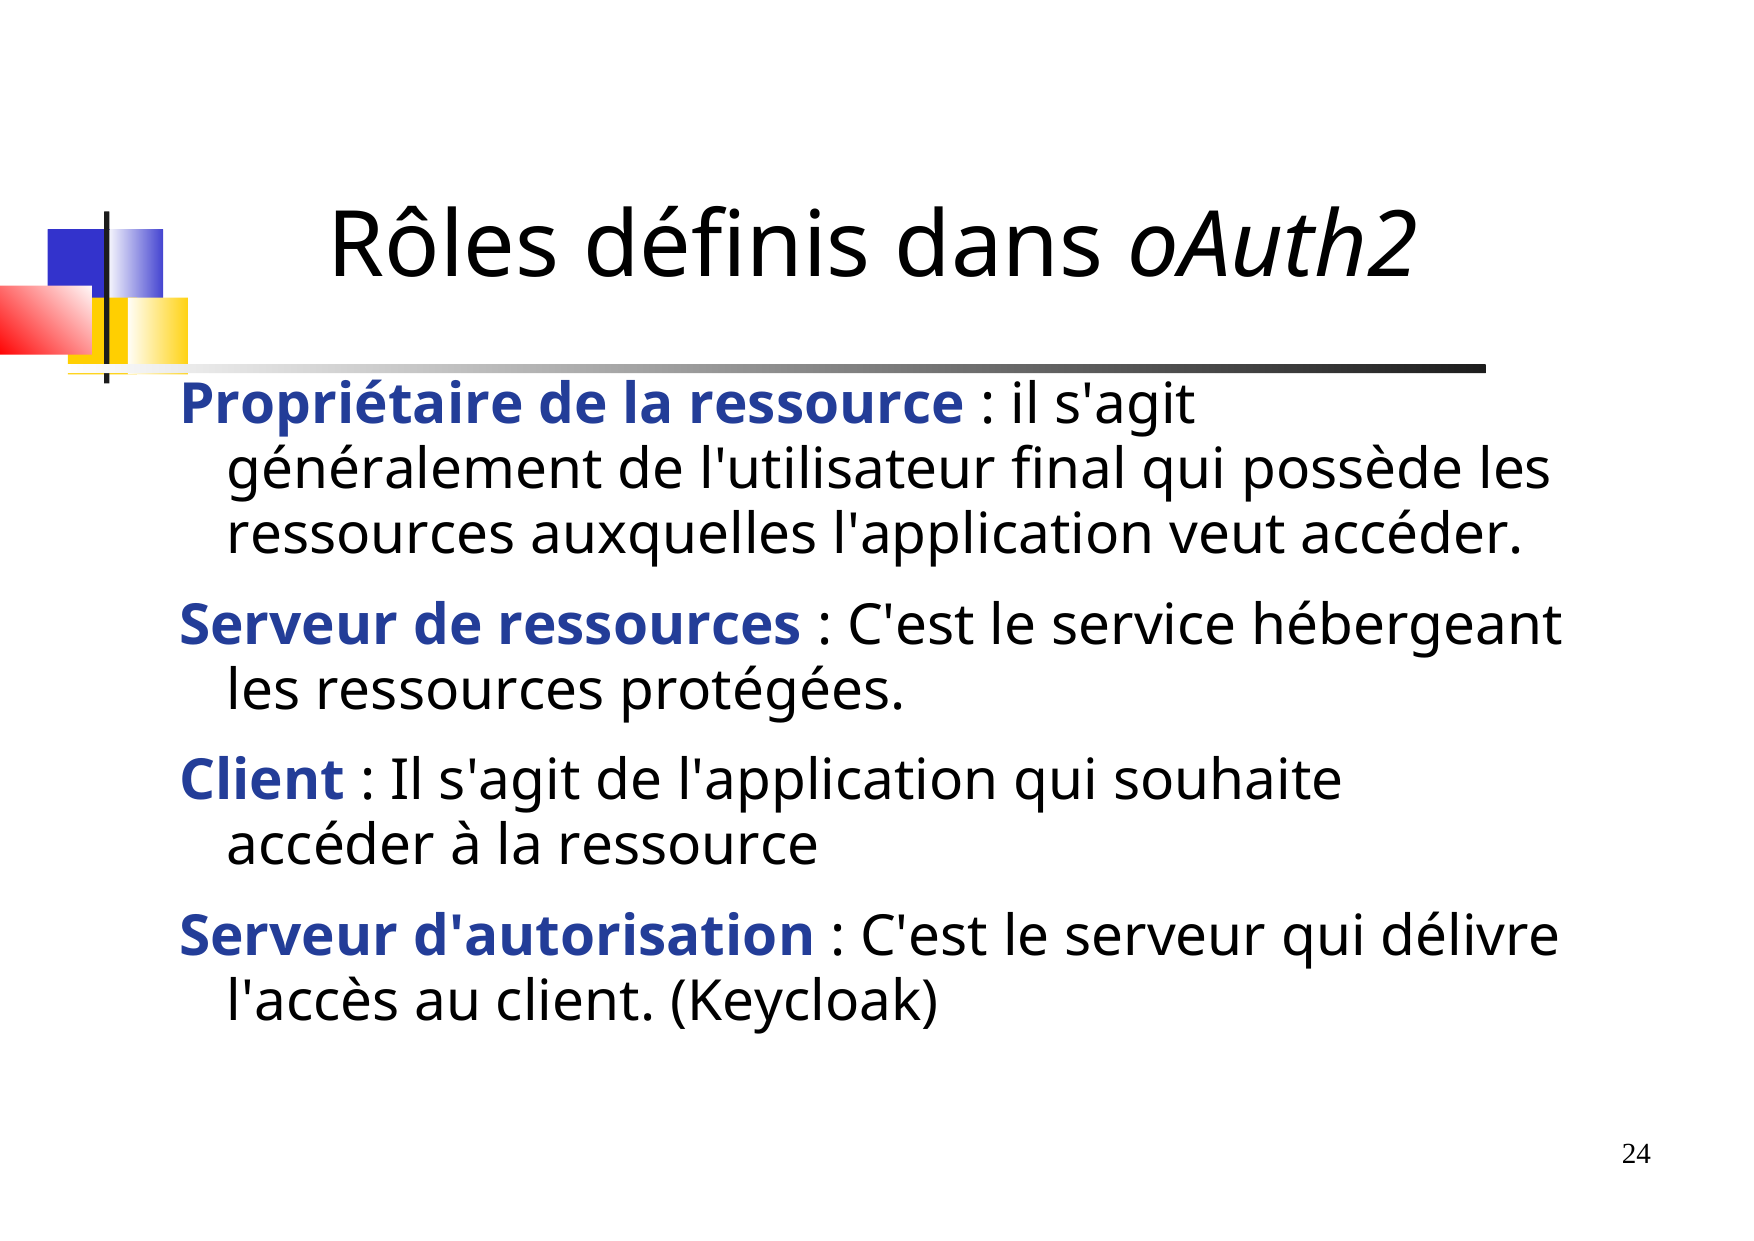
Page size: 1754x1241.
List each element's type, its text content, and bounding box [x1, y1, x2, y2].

title Rôles définis dans oAuth2 [179, 139, 1567, 351]
list Propriétaire de la ressource : il s'agit généralement de l'utilisateur final qui possède les ressources auxquelles l'application veut accéder. Serveur de ressources : C'est le service hébergeant les ressources protégées. Client : Il s'agit de l'application qui souhaite accéder à la ressource Serveur d'autorisation : C'est le serveur qui délivre l'accès au client. (Keycloak) [179, 371, 1567, 1091]
